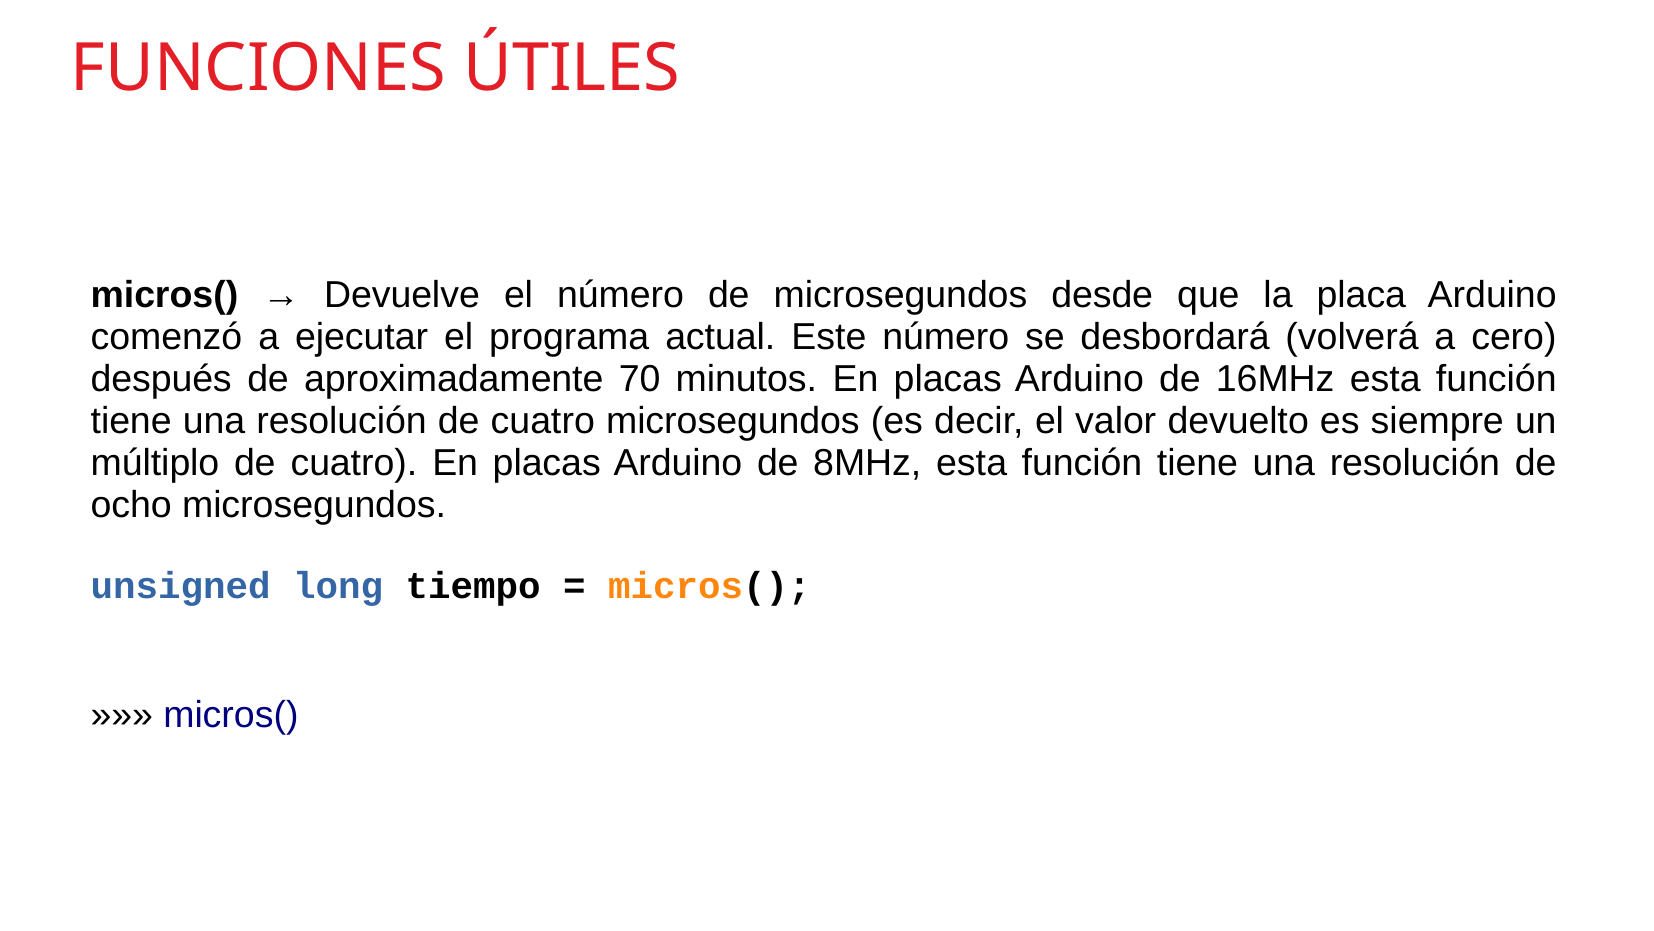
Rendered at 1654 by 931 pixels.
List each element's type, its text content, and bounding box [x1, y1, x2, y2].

text_box micros() → Devuelve el número de microsegundos desde que la placa Arduino comenzó a ejecutar el programa actual. Este número se desbordará (volverá a cero) después de aproximadamente 70 minutos. En placas Arduino de 16MHz esta función tiene una resolución de cuatro microsegundos (es decir, el valor devuelto es siempre un múltiplo de cuatro). En placas Arduino de 8MHz, esta función tiene una resolución de ocho microsegundos. unsigned long tiempo = micros(); »»» micros() [75, 265, 1578, 744]
title FUNCIONES ÚTILES [70, 11, 1347, 118]
